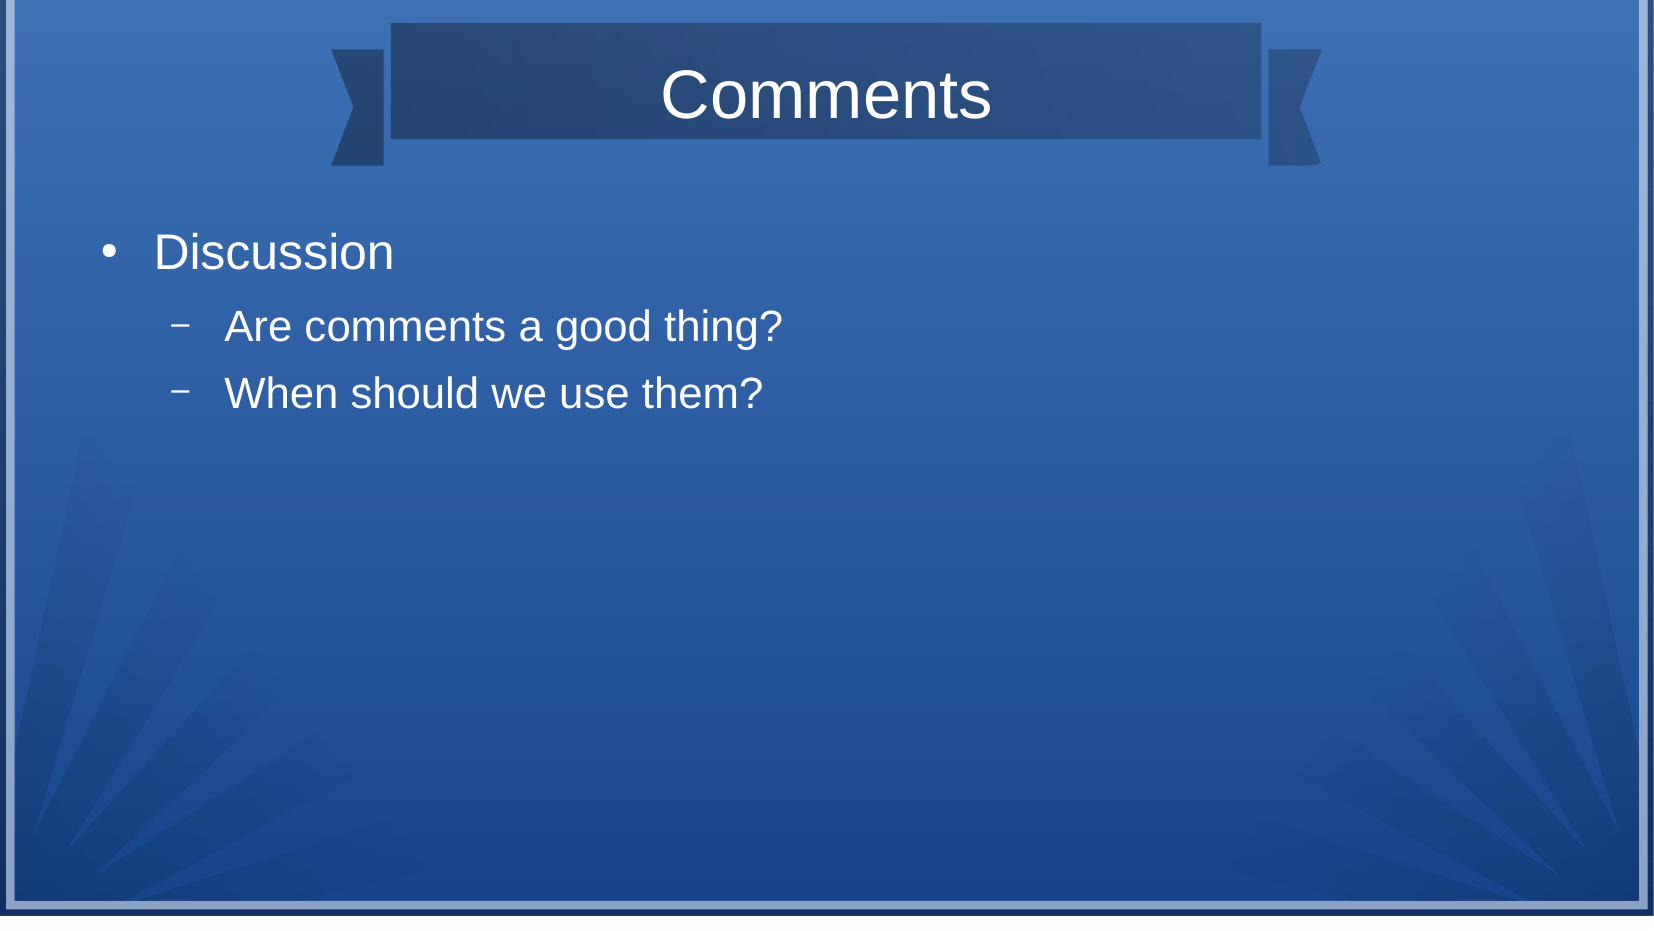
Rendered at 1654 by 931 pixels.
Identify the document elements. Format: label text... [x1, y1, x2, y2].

list Discussion Are comments a good thing? When should we use them? [82, 224, 1571, 848]
title Comments [389, 35, 1264, 154]
